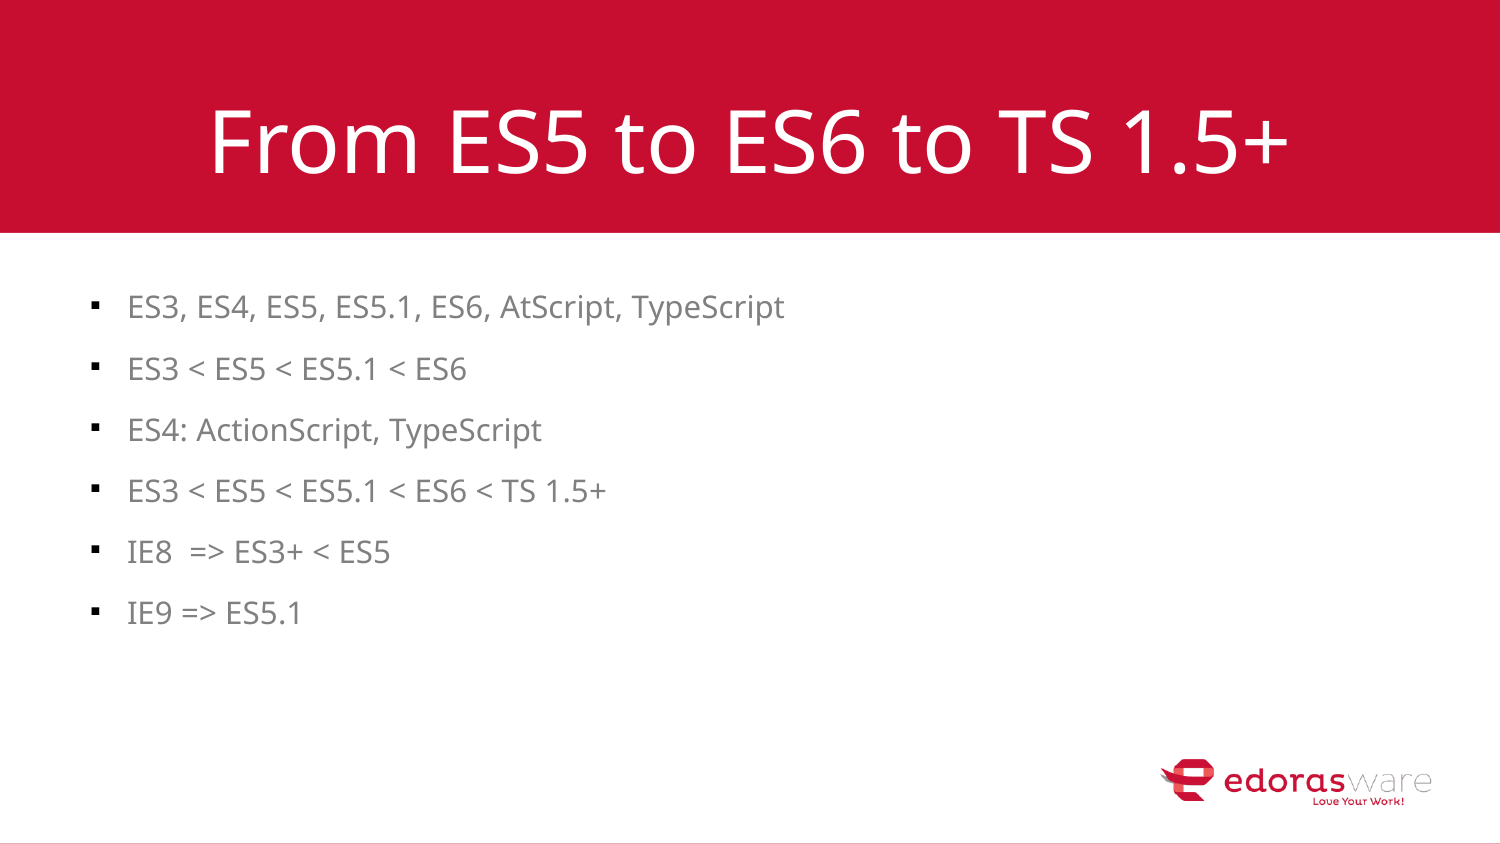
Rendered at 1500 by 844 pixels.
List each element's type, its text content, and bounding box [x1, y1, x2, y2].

title From ES5 to ES6 to TS 1.5+ [75, 45, 1425, 233]
picture [1151, 748, 1436, 815]
list ES3, ES4, ES5, ES5.1, ES6, AtScript, TypeScript ES3 < ES5 < ES5.1 < ES6 ES4: ActionScript, TypeScript ES3 < ES5 < ES5.1 < ES6 < TS 1.5+ IE8 => ES3+ < ES5 IE9 => ES5.1 [41, 280, 1459, 741]
